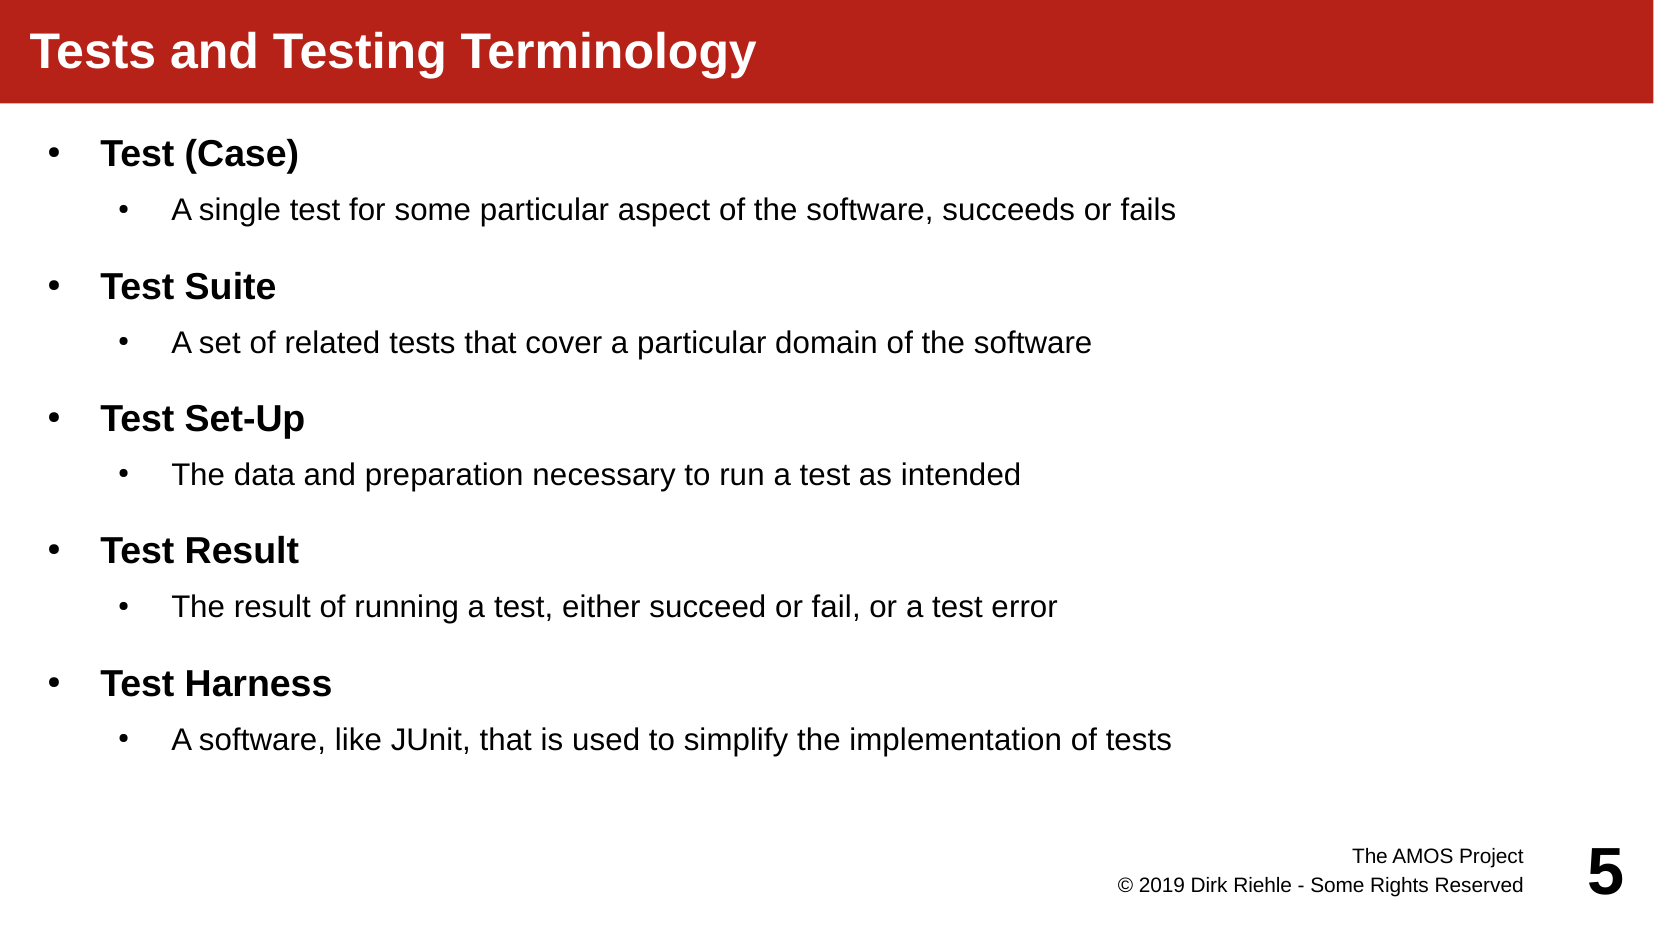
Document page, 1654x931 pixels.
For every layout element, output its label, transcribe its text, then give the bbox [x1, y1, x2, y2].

list Test (Case) A single test for some particular aspect of the software, succeeds or fails Test Suite A set of related tests that cover a particular domain of the software Test Set-Up The data and preparation necessary to run a test as intended Test Result The result of running a test, either succeed or fail, or a test error Test Harness A software, like JUnit, that is used to simplify the implementation of tests [29, 132, 1625, 798]
title Tests and Testing Terminology [0, 0, 1654, 104]
